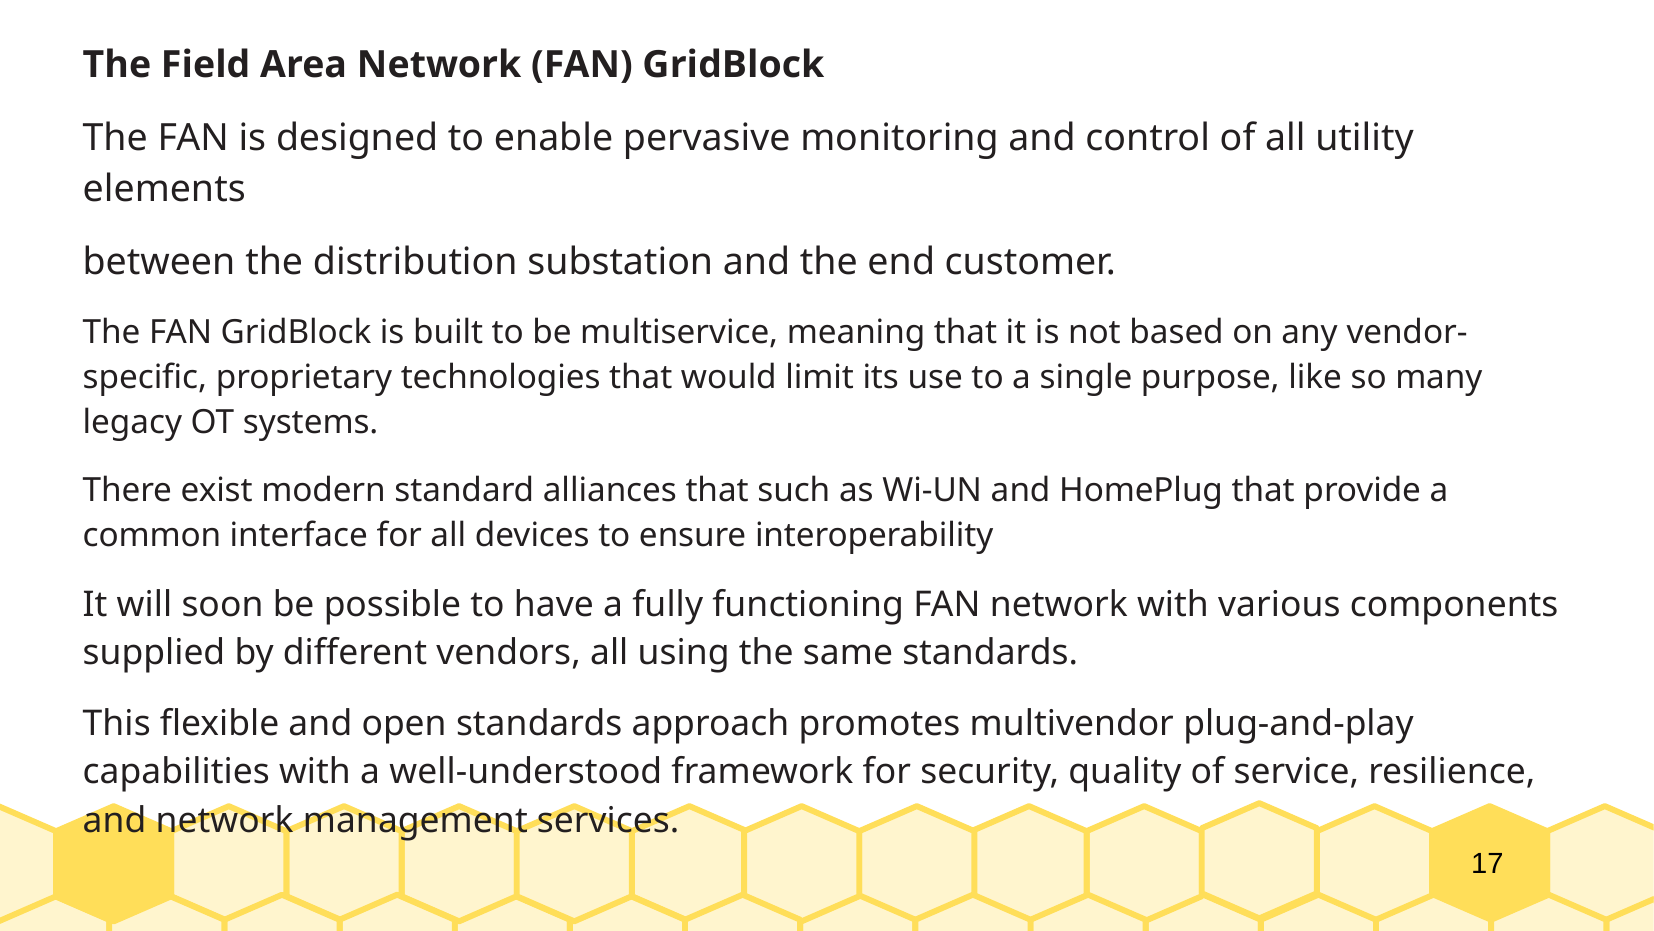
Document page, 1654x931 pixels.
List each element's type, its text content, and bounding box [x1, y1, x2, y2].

list The Field Area Network (FAN) GridBlock The FAN is designed to enable pervasive monitoring and control of all utility elements between the distribution substation and the end customer. The FAN GridBlock is built to be multiservice, meaning that it is not based on any vendor-specific, proprietary technologies that would limit its use to a single purpose, like so many legacy OT systems. There exist modern standard alliances that such as Wi-UN and HomePlug that provide a common interface for all devices to ensure interoperability It will soon be possible to have a fully functioning FAN network with various components supplied by different vendors, all using the same standards. This flexible and open standards approach promotes multivendor plug-and-play capabilities with a well-understood framework for security, quality of service, resilience, and network management services. [82, 37, 1571, 931]
